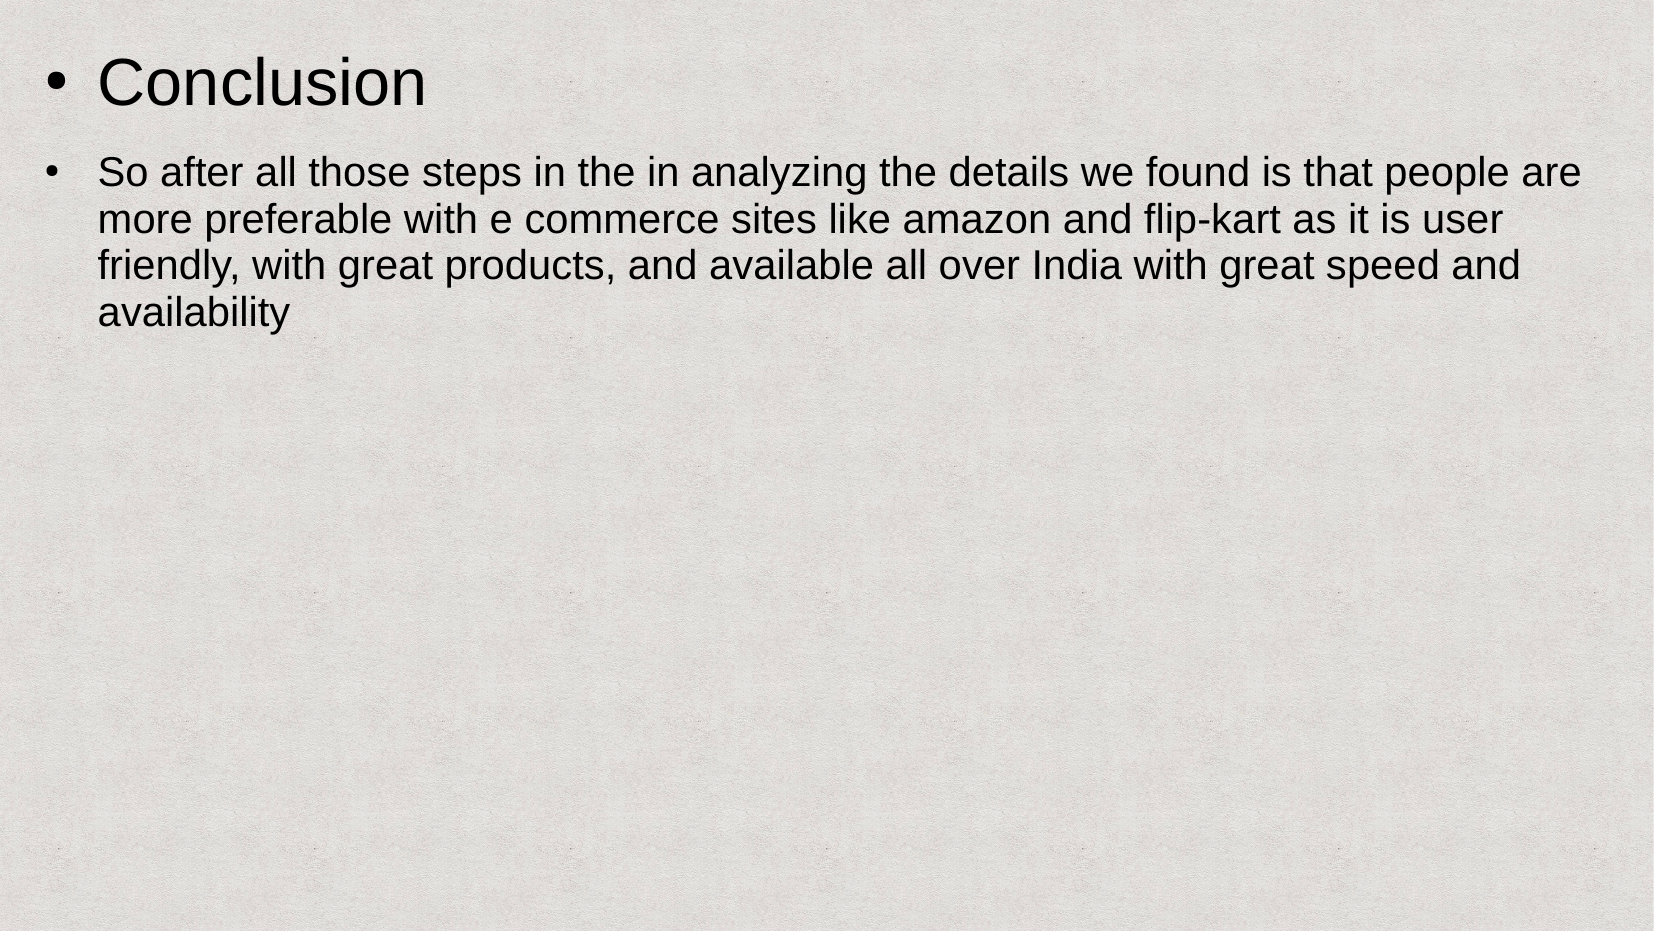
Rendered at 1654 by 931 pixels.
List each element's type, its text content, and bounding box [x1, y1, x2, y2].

list Conclusion So after all those steps in the in analyzing the details we found is that people are more preferable with e commerce sites like amazon and flip-kart as it is user friendly, with great products, and available all over India with great speed and availability [26, 45, 1621, 886]
picture [0, 0, 1654, 931]
